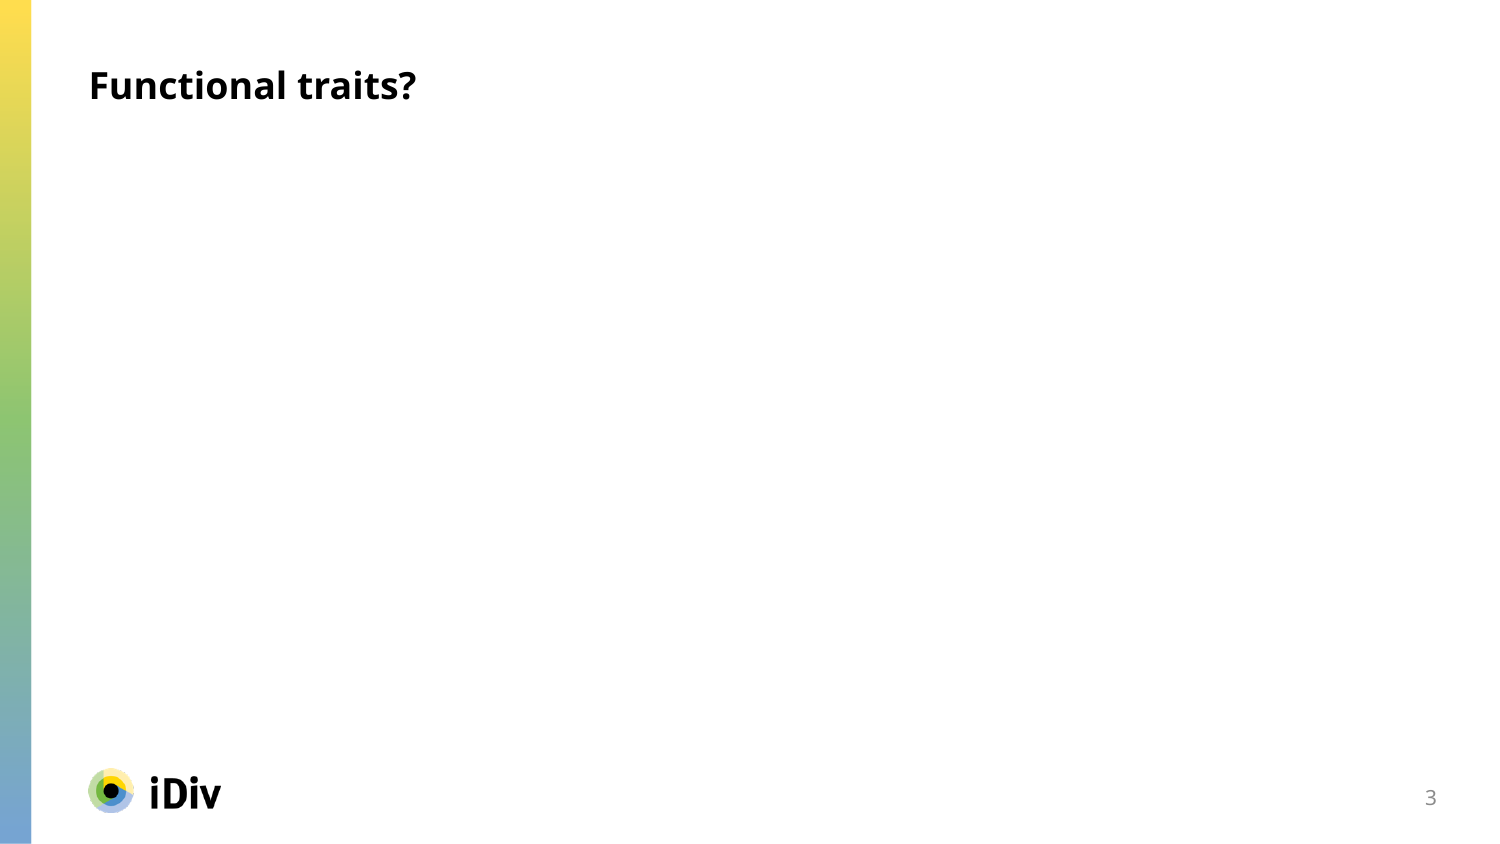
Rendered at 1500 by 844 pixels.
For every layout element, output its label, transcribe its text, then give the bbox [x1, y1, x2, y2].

list Functional traits? [88, 61, 1437, 157]
picture [0, 0, 1500, 844]
slide_number 6 [1240, 767, 1437, 813]
